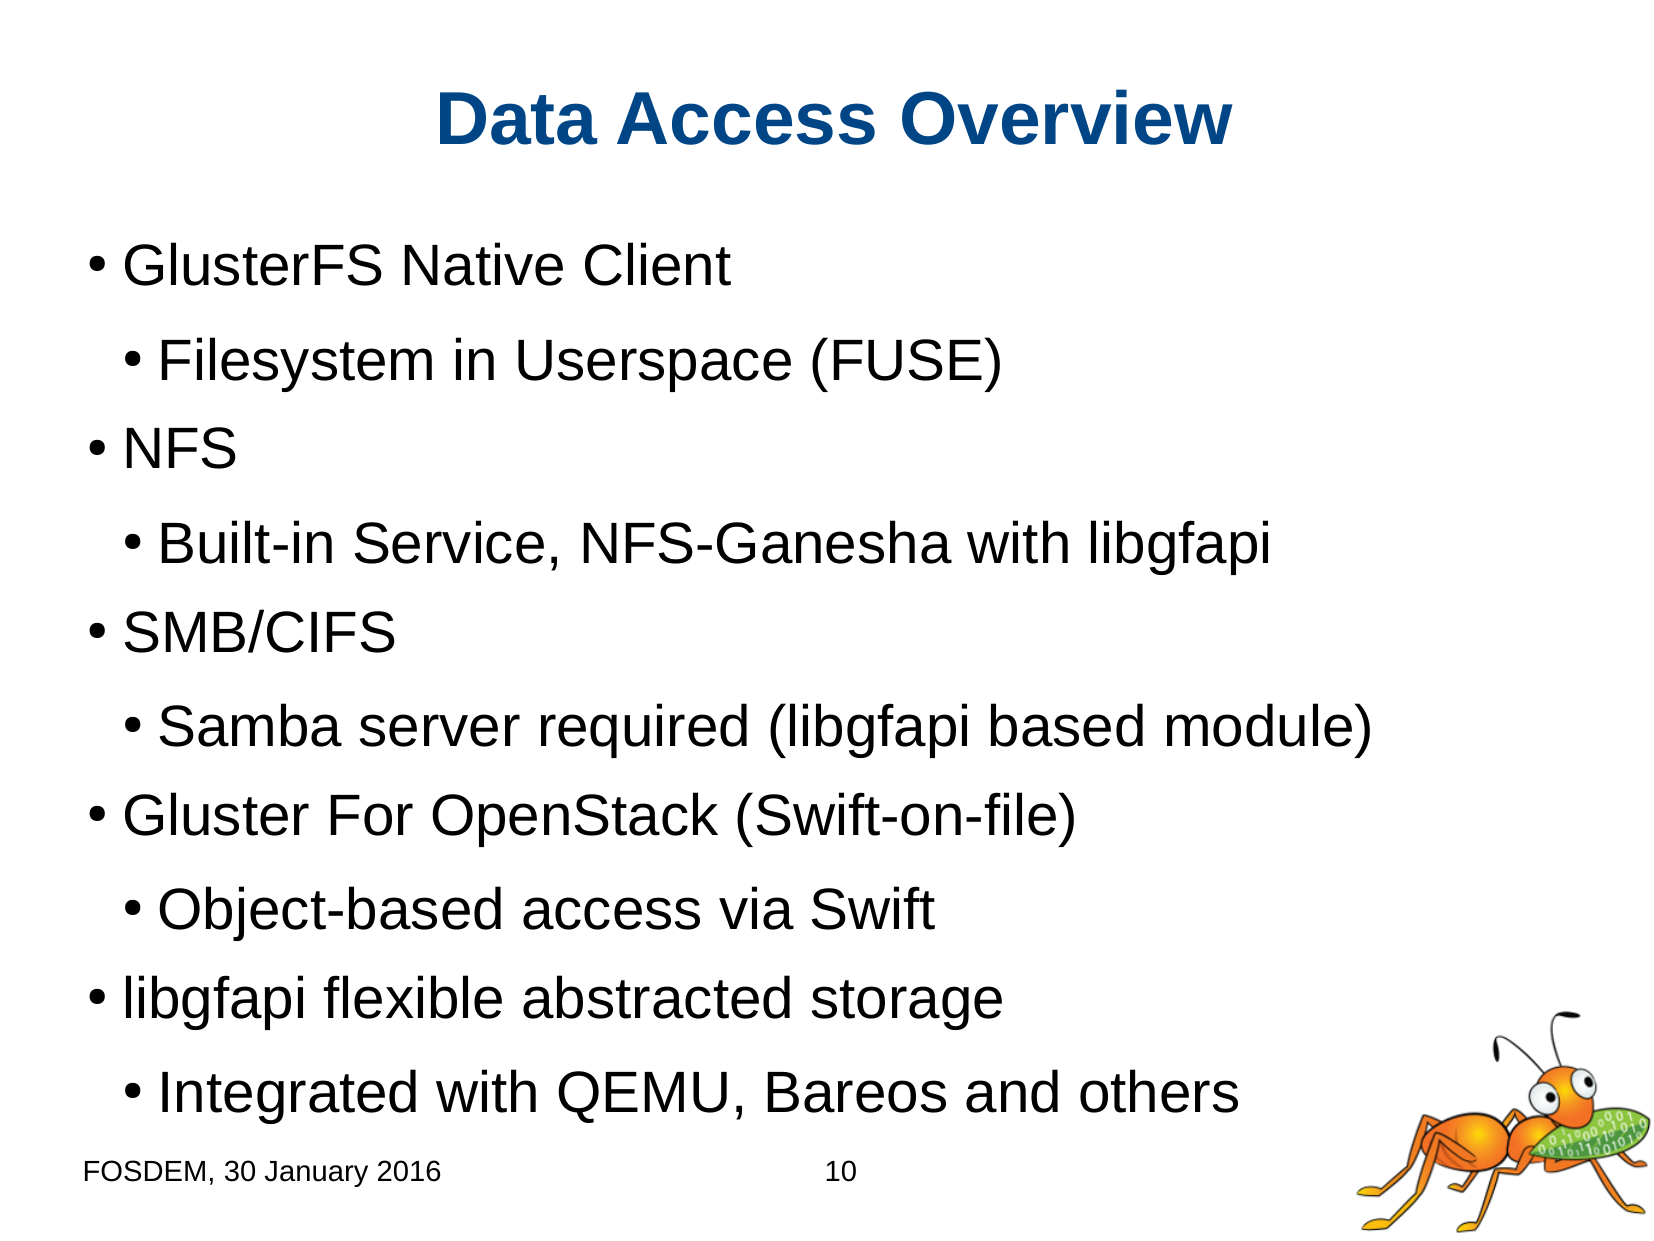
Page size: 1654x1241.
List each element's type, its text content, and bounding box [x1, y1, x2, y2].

list GlusterFS Native Client Filesystem in Userspace (FUSE) NFS Built-in Service, NFS-Ganesha with libgfapi SMB/CIFS Samba server required (libgfapi based module) Gluster For OpenStack (Swift-on-file) Object-based access via Swift libgfapi flexible abstracted storage Integrated with QEMU, Bareos and others [86, 232, 1576, 1126]
title Data Access Overview [90, 15, 1579, 223]
picture [1353, 1009, 1654, 1235]
